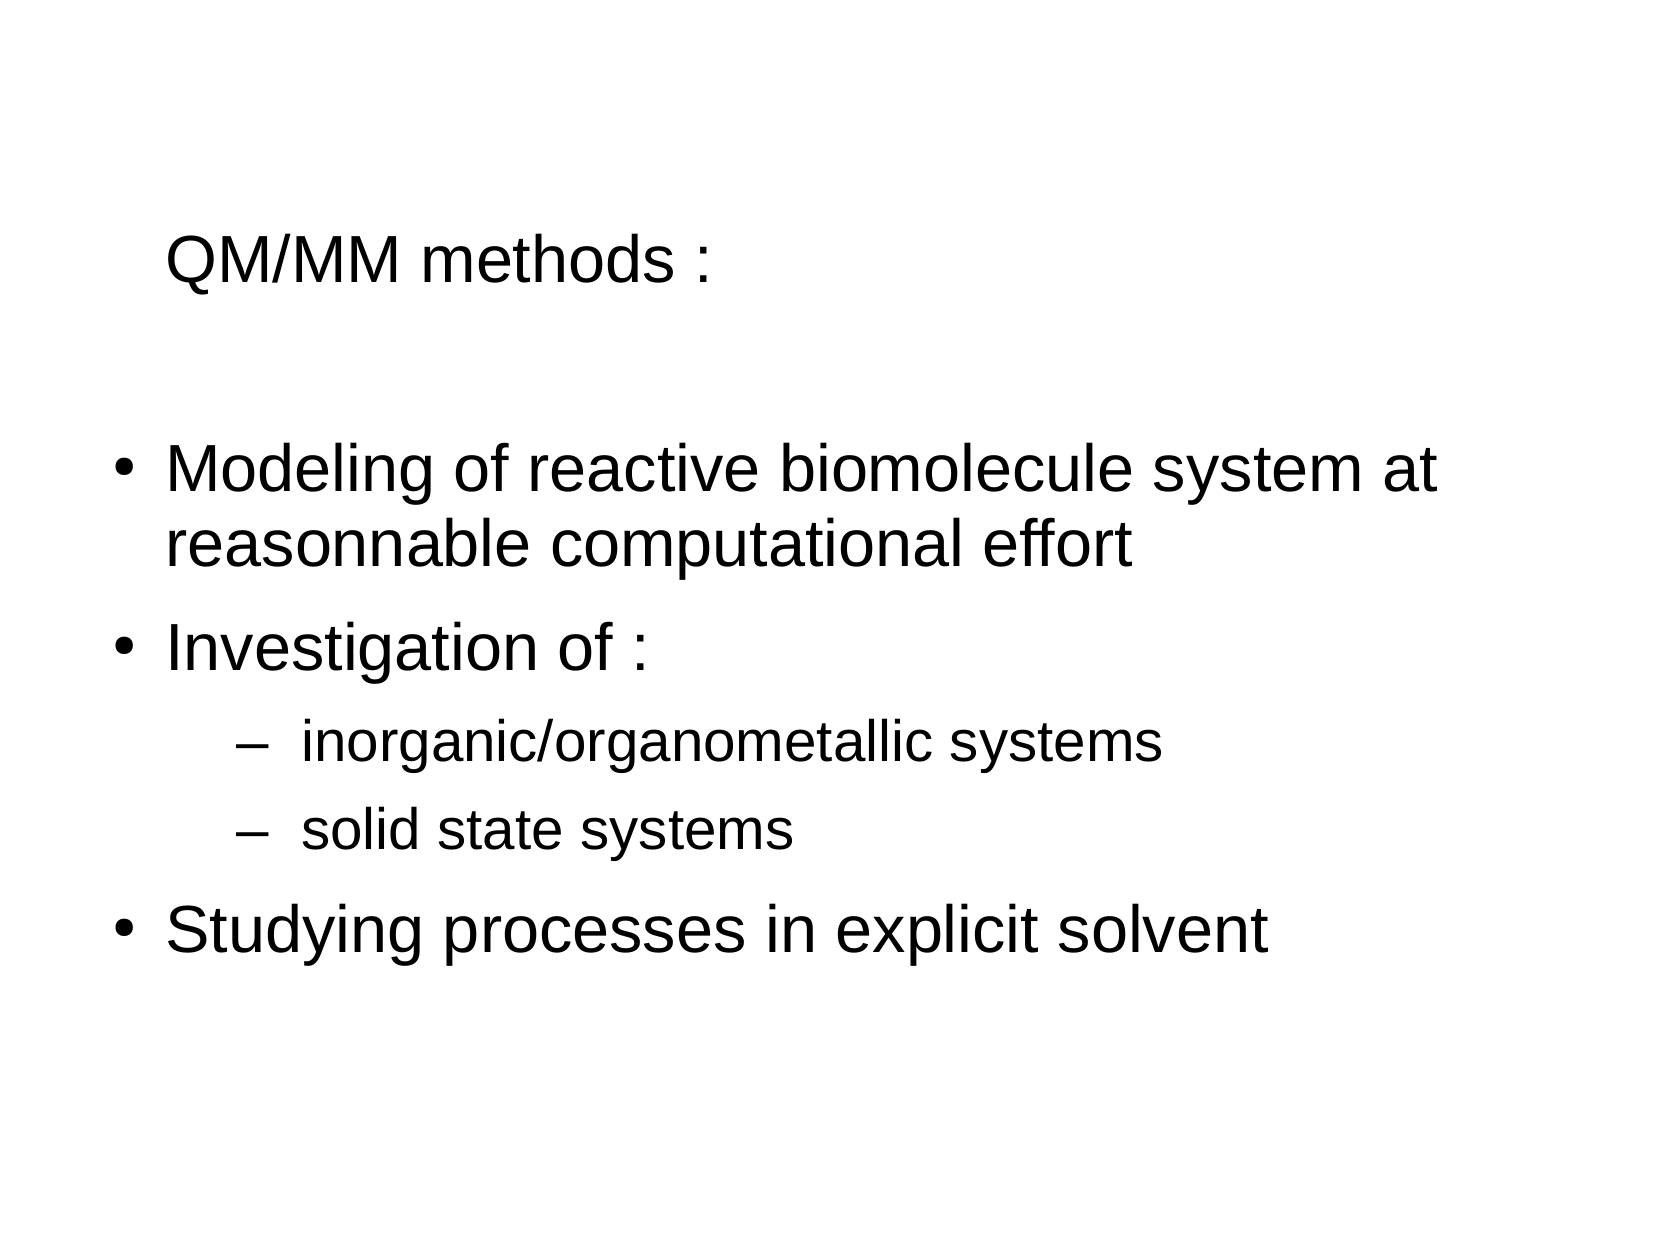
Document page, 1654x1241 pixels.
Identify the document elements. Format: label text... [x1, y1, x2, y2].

list QM/MM methods : Modeling of reactive biomolecule system at reasonnable computational effort Investigation of : – inorganic/organometallic systems – solid state systems Studying processes in explicit solvent [94, 118, 1583, 981]
